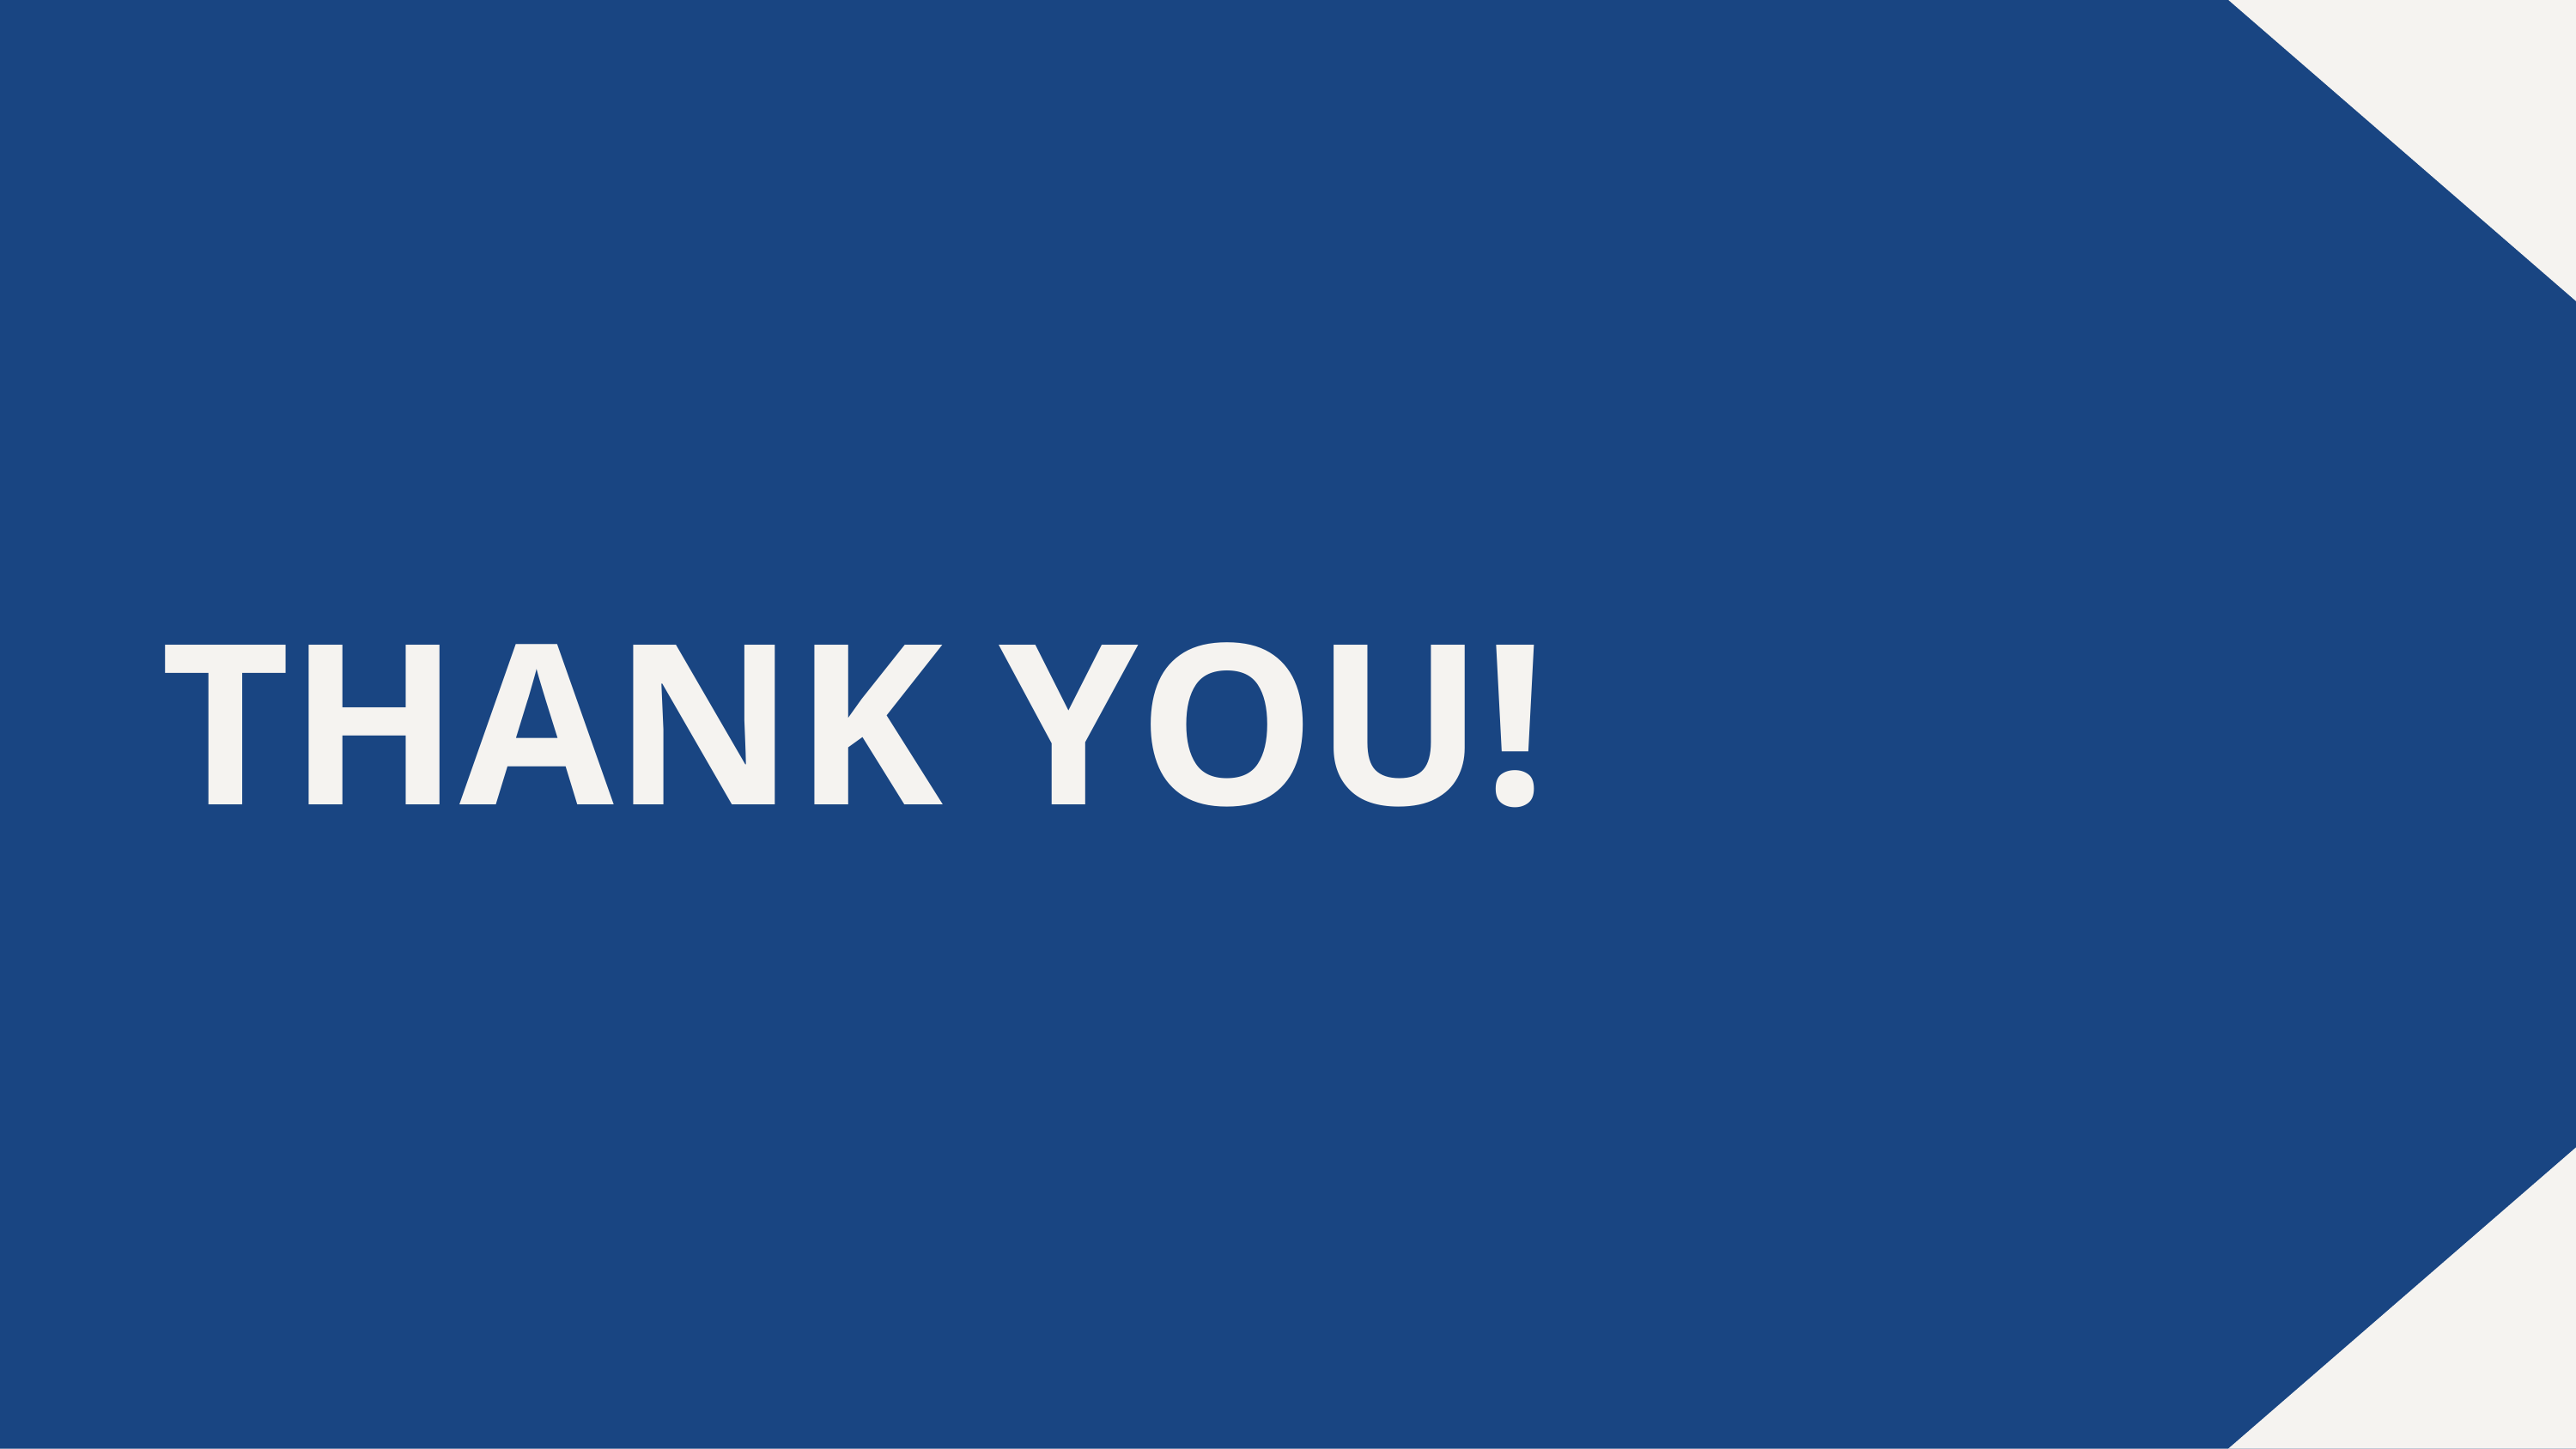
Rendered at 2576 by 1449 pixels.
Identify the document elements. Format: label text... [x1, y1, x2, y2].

title THANK YOU! [161, 579, 1848, 850]
text_box [0, 0, 2576, 1449]
